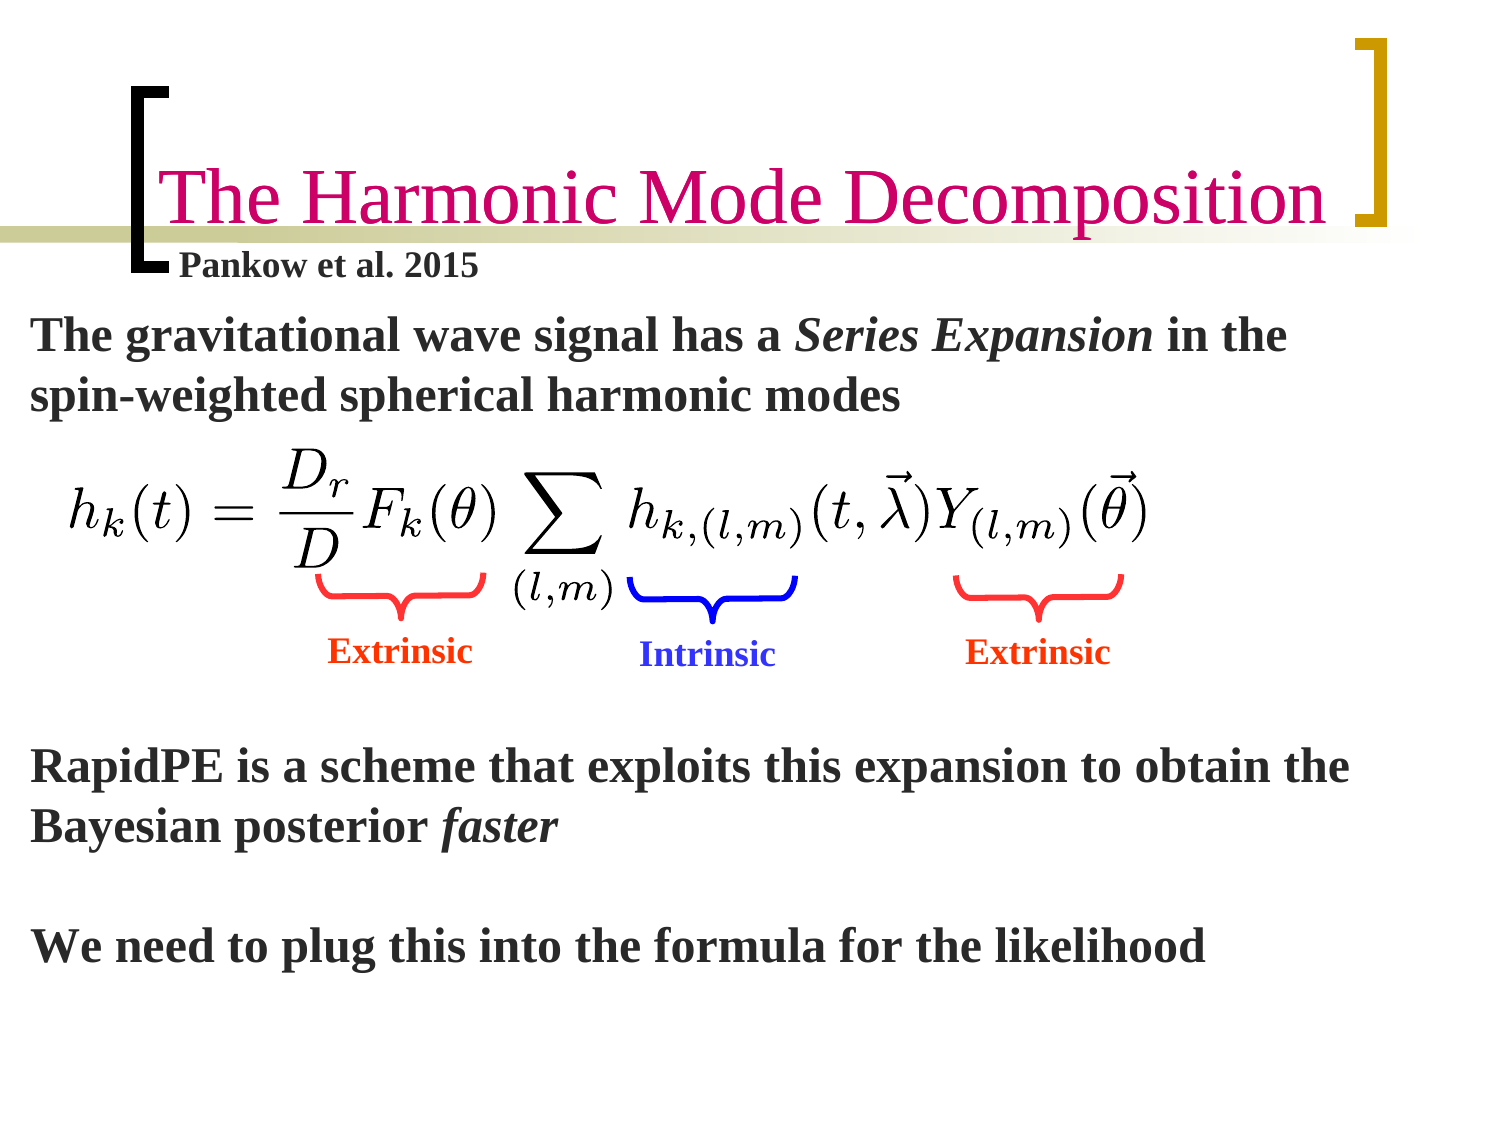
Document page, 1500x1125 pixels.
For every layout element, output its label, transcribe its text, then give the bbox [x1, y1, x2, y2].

title The Harmonic Mode Decomposition [72, 15, 1351, 248]
text_box The gravitational wave signal has a Series Expansion in the spin-weighted spherical harmonic modes [15, 293, 1316, 429]
text_box Extrinsic [312, 618, 489, 679]
text_box Pankow et al. 2015 [164, 232, 495, 293]
text_box Extrinsic [950, 619, 1126, 680]
text_box Intrinsic [624, 621, 792, 682]
text_box RapidPE is a scheme that exploits this expansion to obtain the Bayesian posterior faster We need to plug this into the formula for the likelihood [15, 724, 1366, 980]
text_box [66, 448, 1152, 611]
